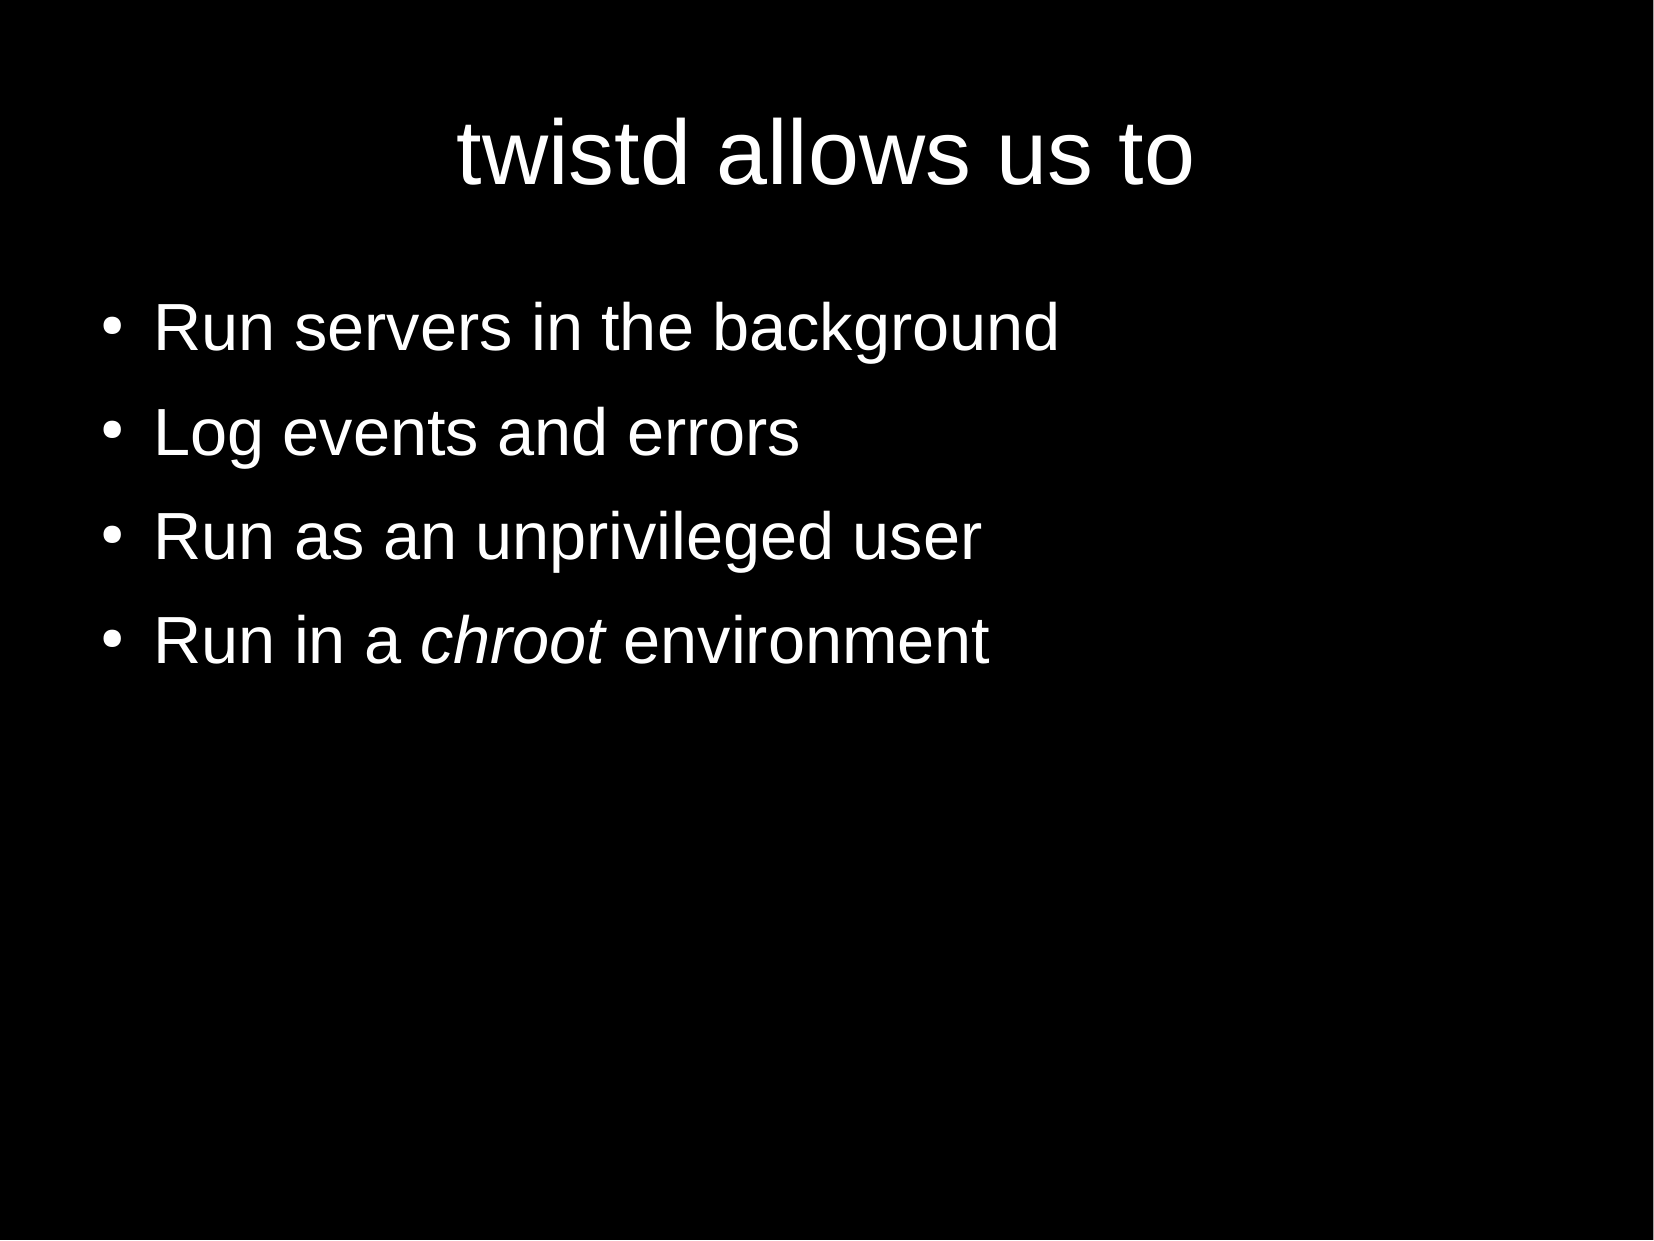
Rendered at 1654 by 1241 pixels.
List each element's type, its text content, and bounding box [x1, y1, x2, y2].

list Run servers in the background Log events and errors Run as an unprivileged user Run in a chroot environment [82, 290, 1571, 1094]
title twistd allows us to [82, 49, 1571, 257]
